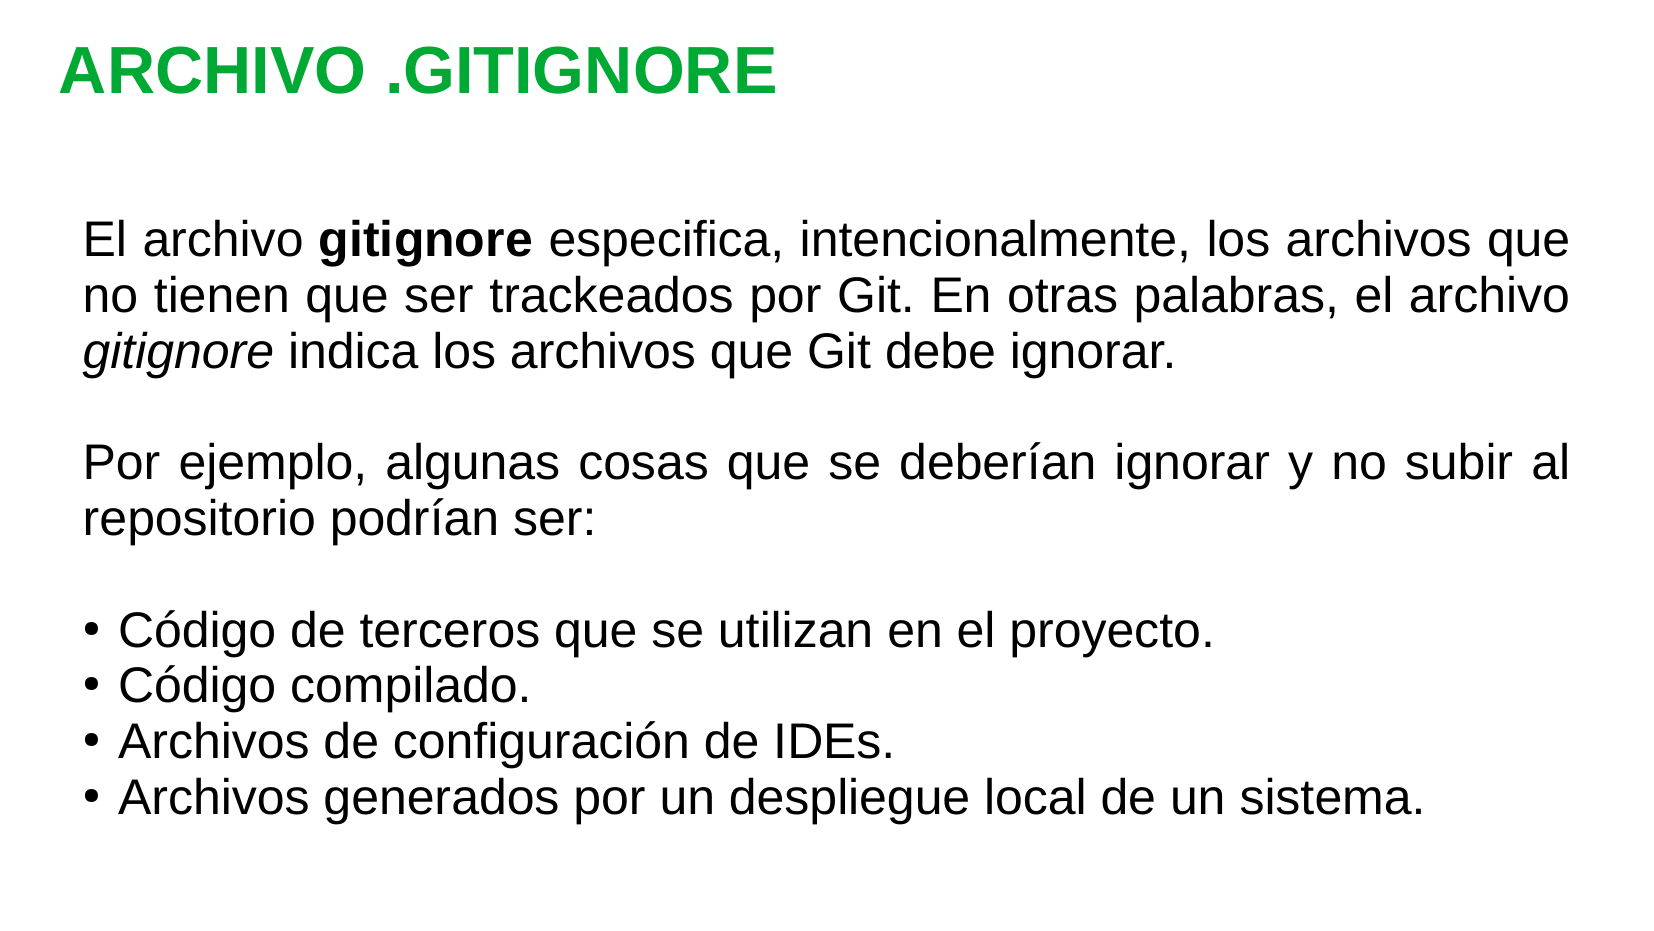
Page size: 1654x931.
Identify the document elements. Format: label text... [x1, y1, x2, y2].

subtitle El archivo gitignore especifica, intencionalmente, los archivos que no tienen que ser trackeados por Git. En otras palabras, el archivo gitignore indica los archivos que Git debe ignorar. Por ejemplo, algunas cosas que se deberían ignorar y no subir al repositorio podrían ser: Código de terceros que se utilizan en el proyecto. Código compilado. Archivos de configuración de IDEs. Archivos generados por un despliegue local de un sistema. [82, 183, 1571, 853]
title ARCHIVO .GITIGNORE [59, 24, 1548, 118]
